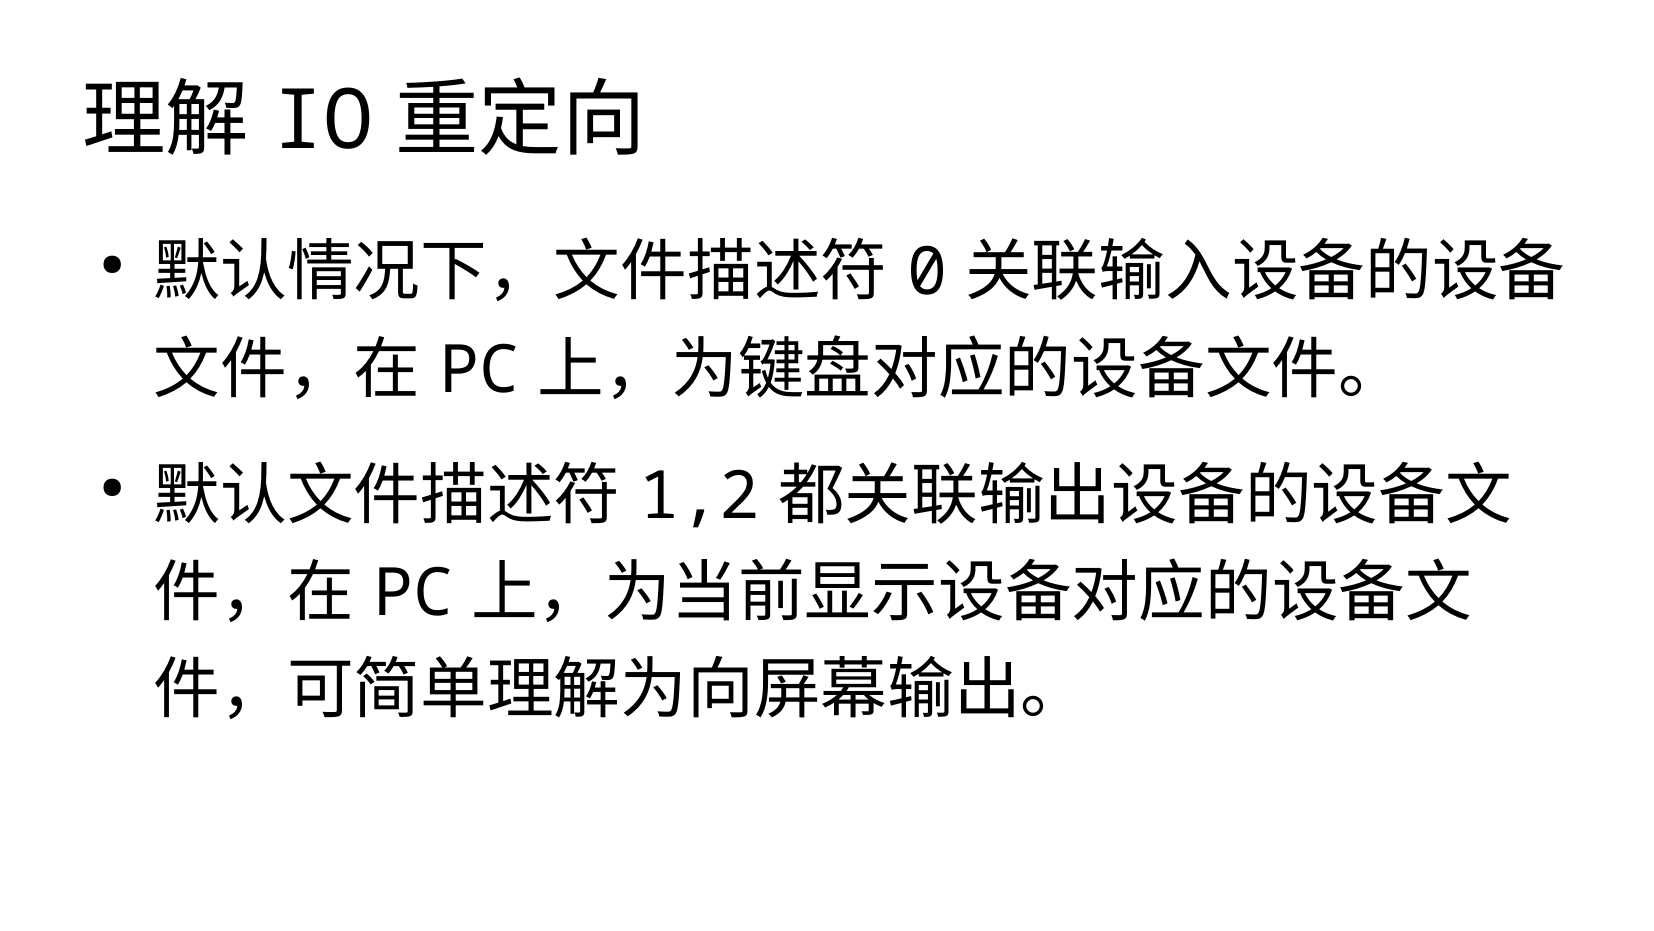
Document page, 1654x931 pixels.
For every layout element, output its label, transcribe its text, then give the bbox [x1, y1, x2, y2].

title 理解IO重定向 [82, 37, 1571, 189]
list 默认情况下，文件描述符0关联输入设备的设备文件，在PC上，为键盘对应的设备文件。 默认文件描述符1,2都关联输出设备的设备文件，在PC上，为当前显示设备对应的设备文件，可简单理解为向屏幕输出。 [82, 217, 1571, 815]
